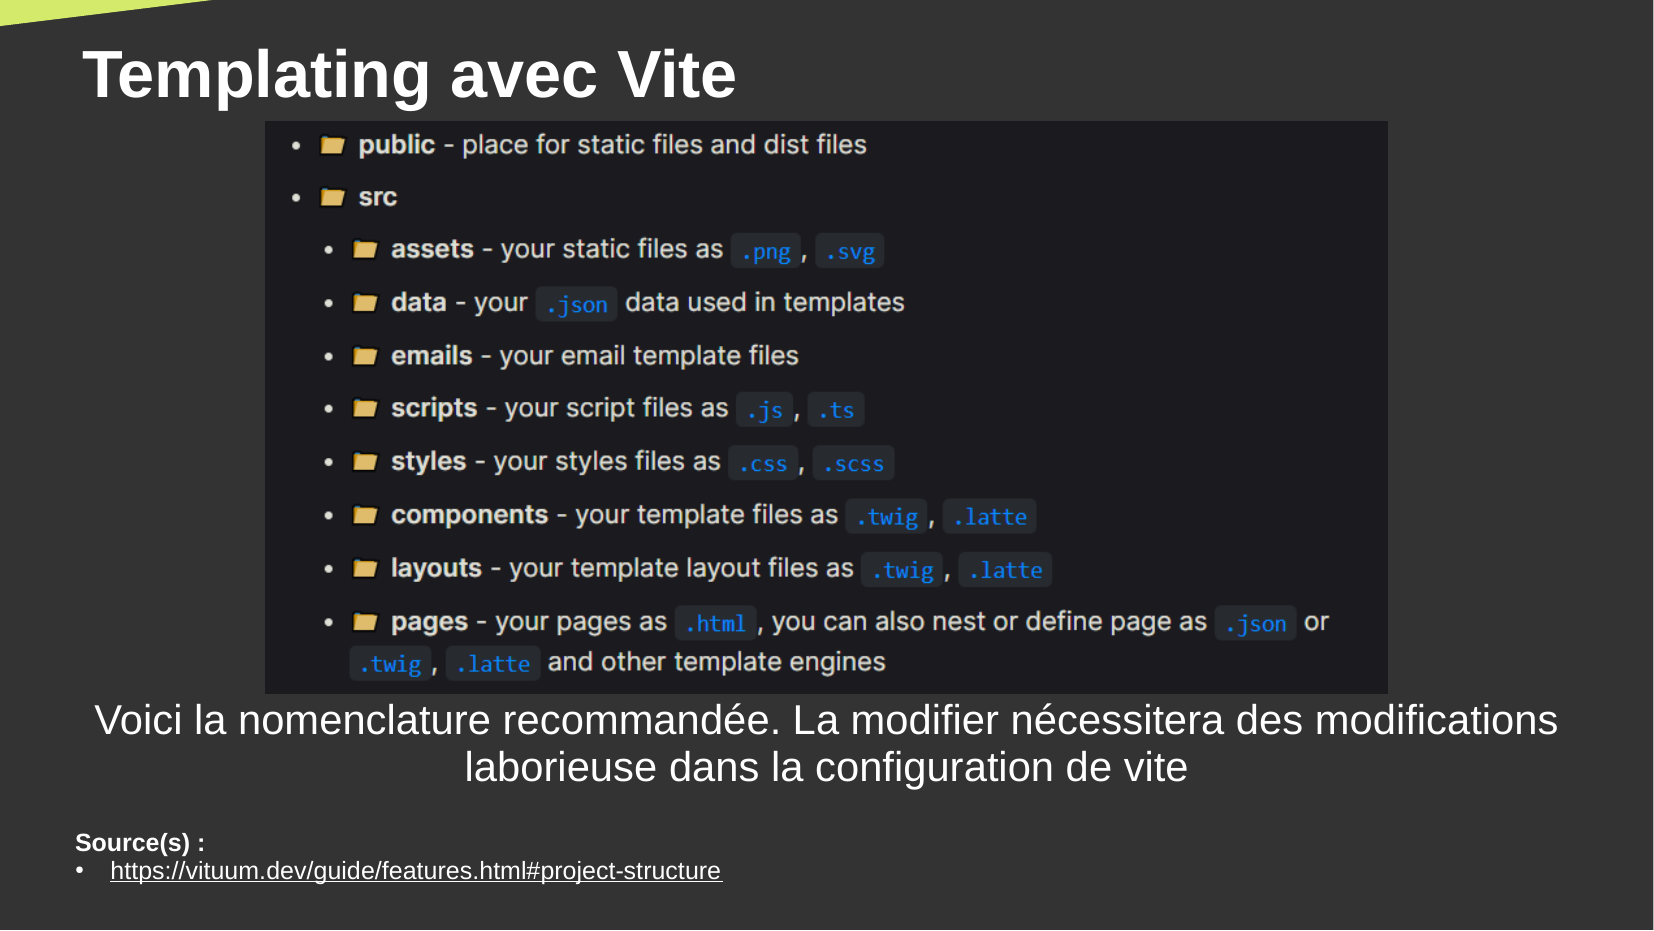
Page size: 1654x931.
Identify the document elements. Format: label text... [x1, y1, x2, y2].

list Voici la nomenclature recommandée. La modifier nécessitera des modifications laborieuse dans la configuration de vite [64, 696, 1589, 833]
picture [265, 121, 1388, 694]
text_box Source(s) : https://vituum.dev/guide/features.html#project-structure [60, 821, 1546, 931]
text_box [0, 0, 213, 27]
title Templating avec Vite [82, 37, 1571, 114]
